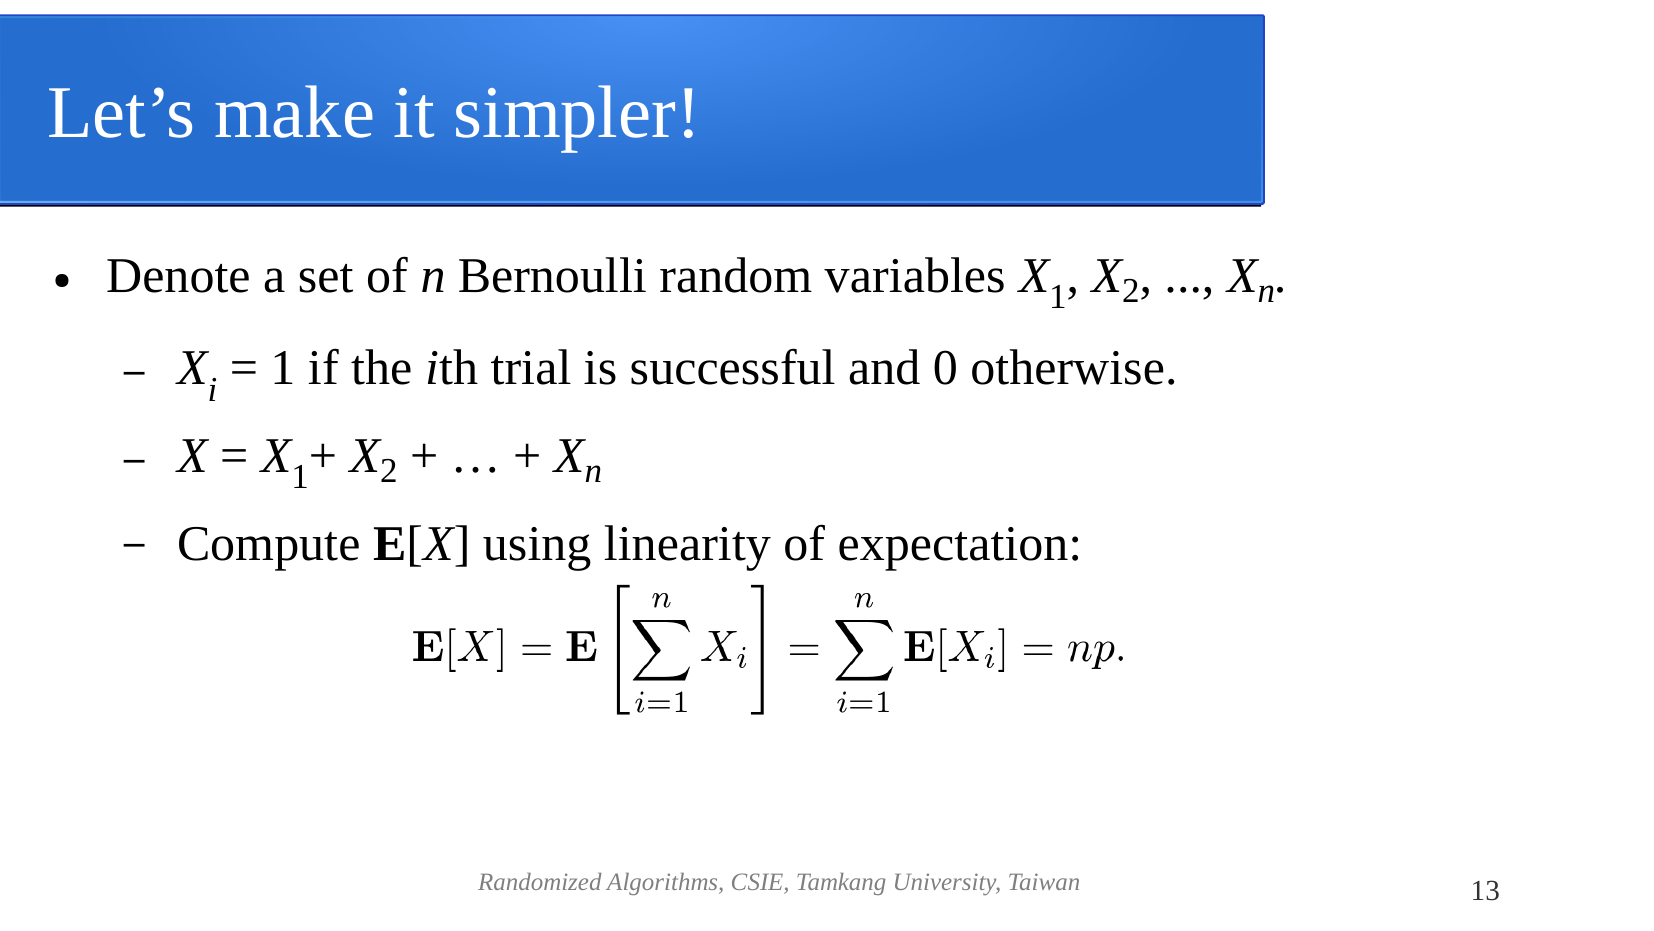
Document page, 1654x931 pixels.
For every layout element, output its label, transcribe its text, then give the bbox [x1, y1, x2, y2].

picture [413, 584, 1123, 715]
list Denote a set of n Bernoulli random variables X1, X2, ..., Xn. Xi = 1 if the ith trial is successful and 0 otherwise. X = X1+ X2 + … + Xn Compute E[X] using linearity of expectation: [35, 248, 1524, 788]
title Let’s make it simpler! [47, 35, 1199, 189]
